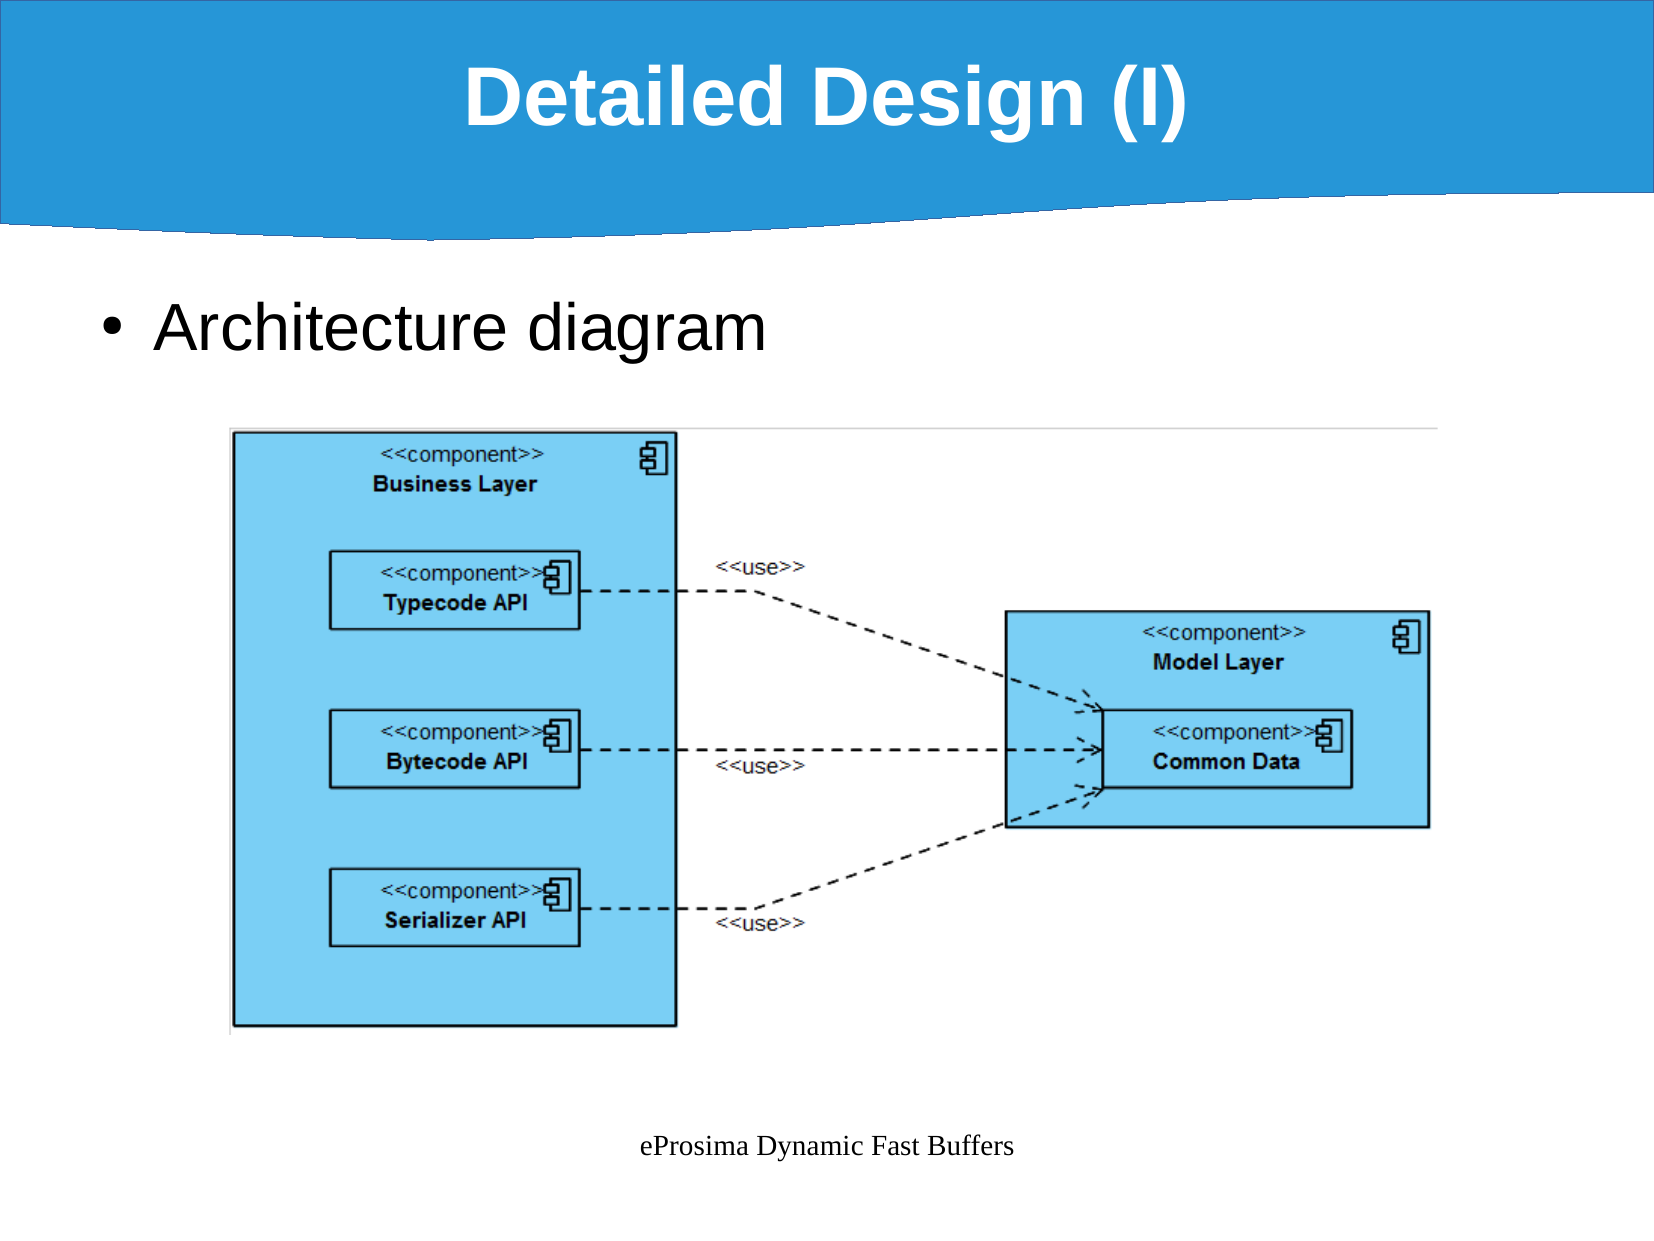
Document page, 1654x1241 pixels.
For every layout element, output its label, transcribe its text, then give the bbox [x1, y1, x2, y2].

text_box Detailed Design (I) [0, 0, 1654, 241]
picture [222, 419, 1447, 1036]
list Architecture diagram [82, 290, 1571, 1010]
